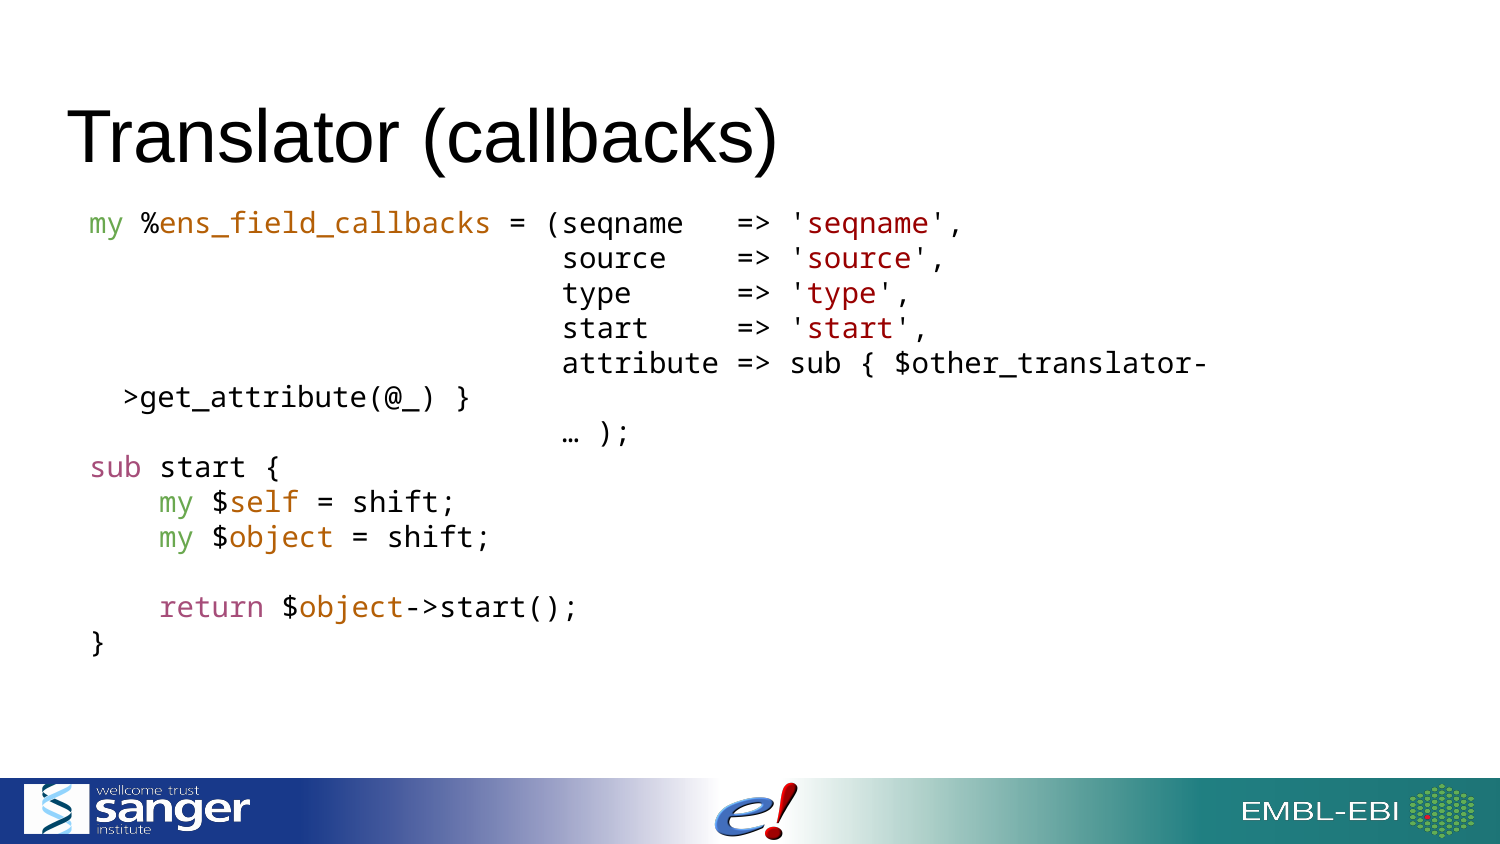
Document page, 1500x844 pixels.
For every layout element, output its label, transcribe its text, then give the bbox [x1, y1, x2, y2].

title Translator (callbacks) [51, 72, 1449, 167]
list my %ens_field_callbacks = (seqname => 'seqname', source => 'source', type => 'type', start => 'start', attribute => sub { $other_translator->get_attribute(@_) } … ); sub start { my $self = shift; my $object = shift; return $object->start(); } [51, 189, 1481, 750]
picture [0, 778, 1500, 844]
